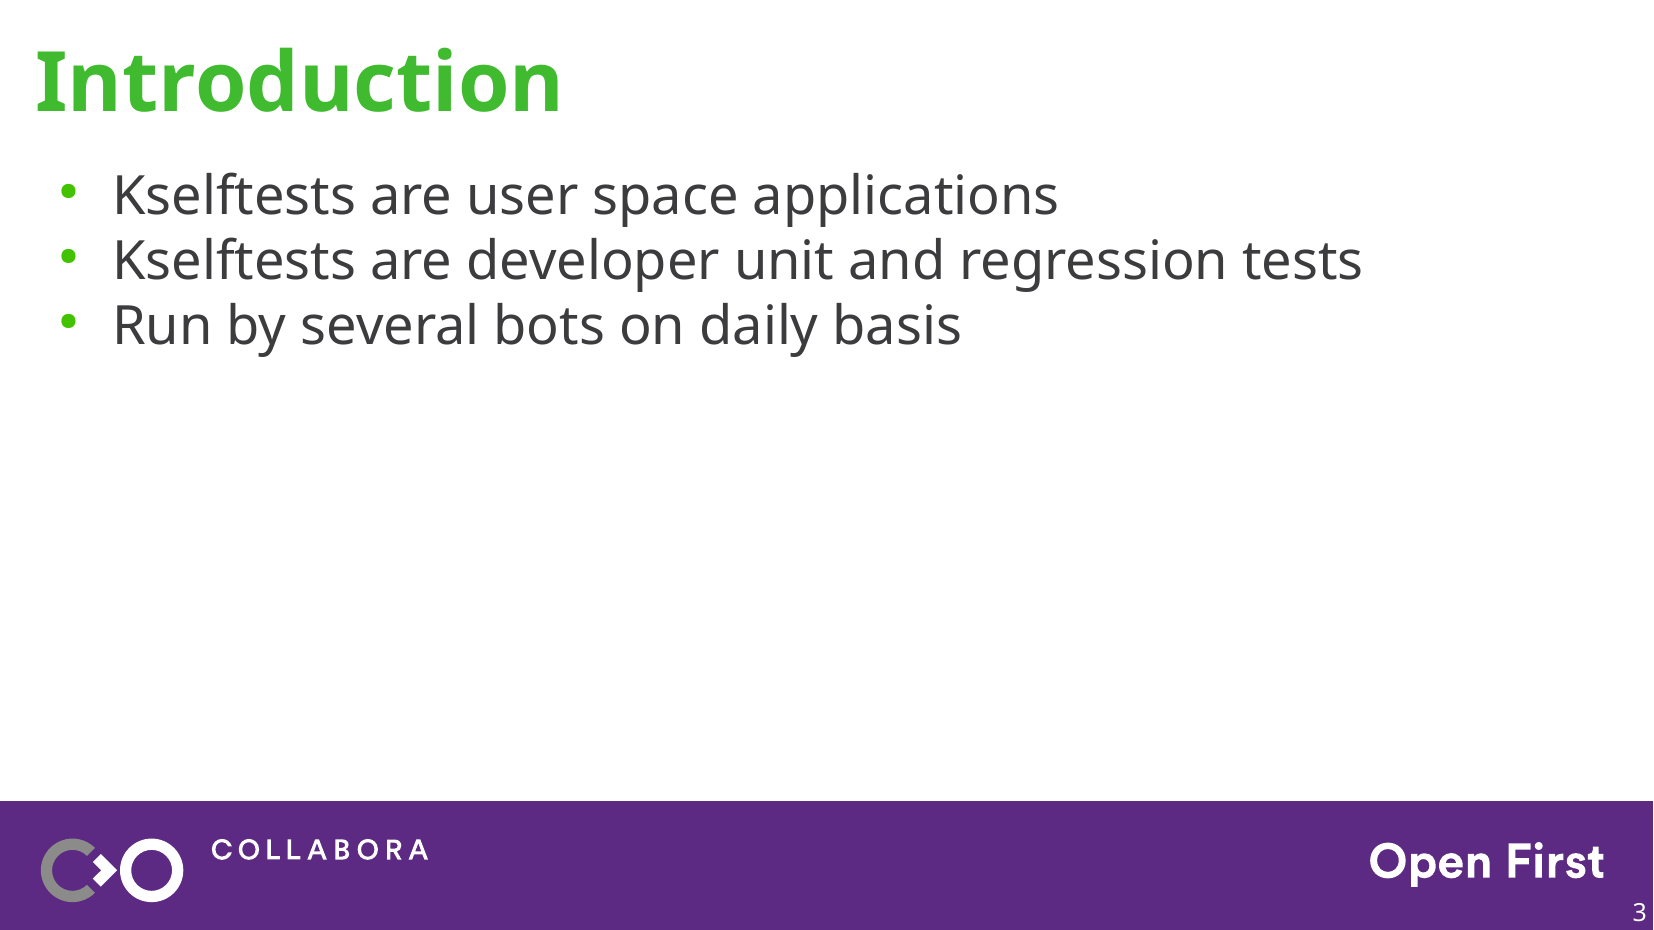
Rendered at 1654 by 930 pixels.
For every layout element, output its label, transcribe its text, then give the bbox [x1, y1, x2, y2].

title Introduction [35, 28, 1608, 192]
list Kselftests are user space applications Kselftests are developer unit and regression tests Run by several bots on daily basis [41, 160, 1613, 804]
